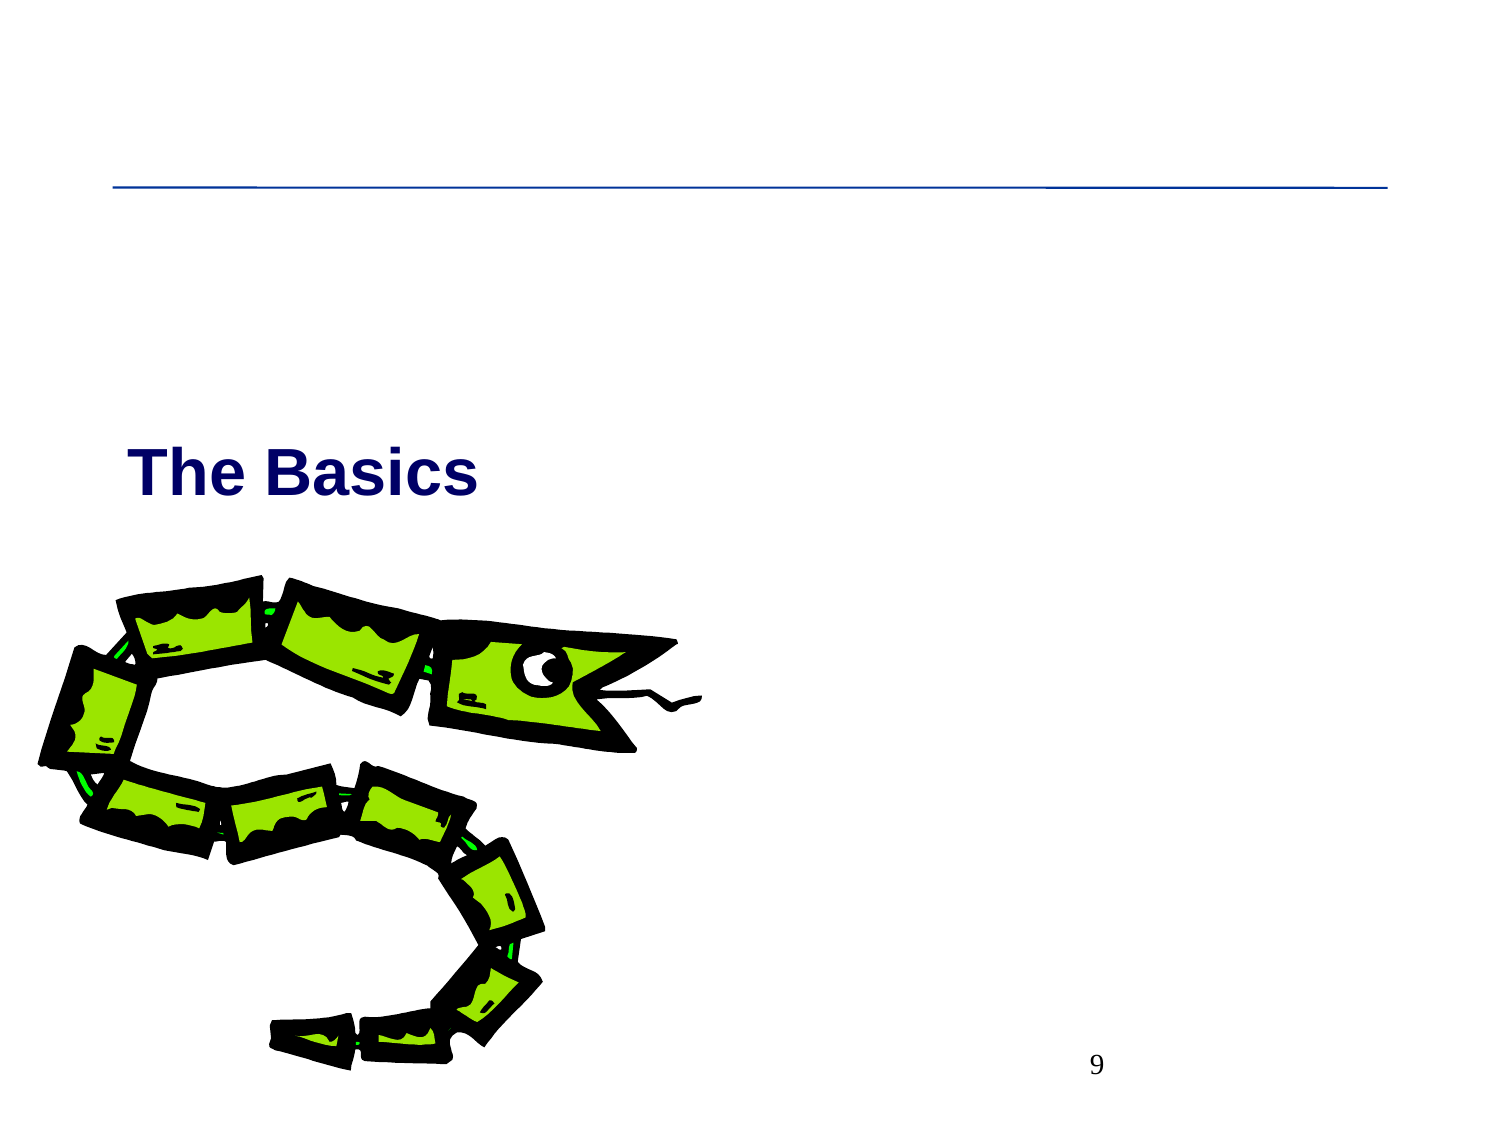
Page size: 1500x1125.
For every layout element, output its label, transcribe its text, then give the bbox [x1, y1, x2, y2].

title The Basics [112, 421, 1388, 517]
text_box <number> [1074, 1024, 1424, 1102]
picture [37, 575, 703, 1071]
